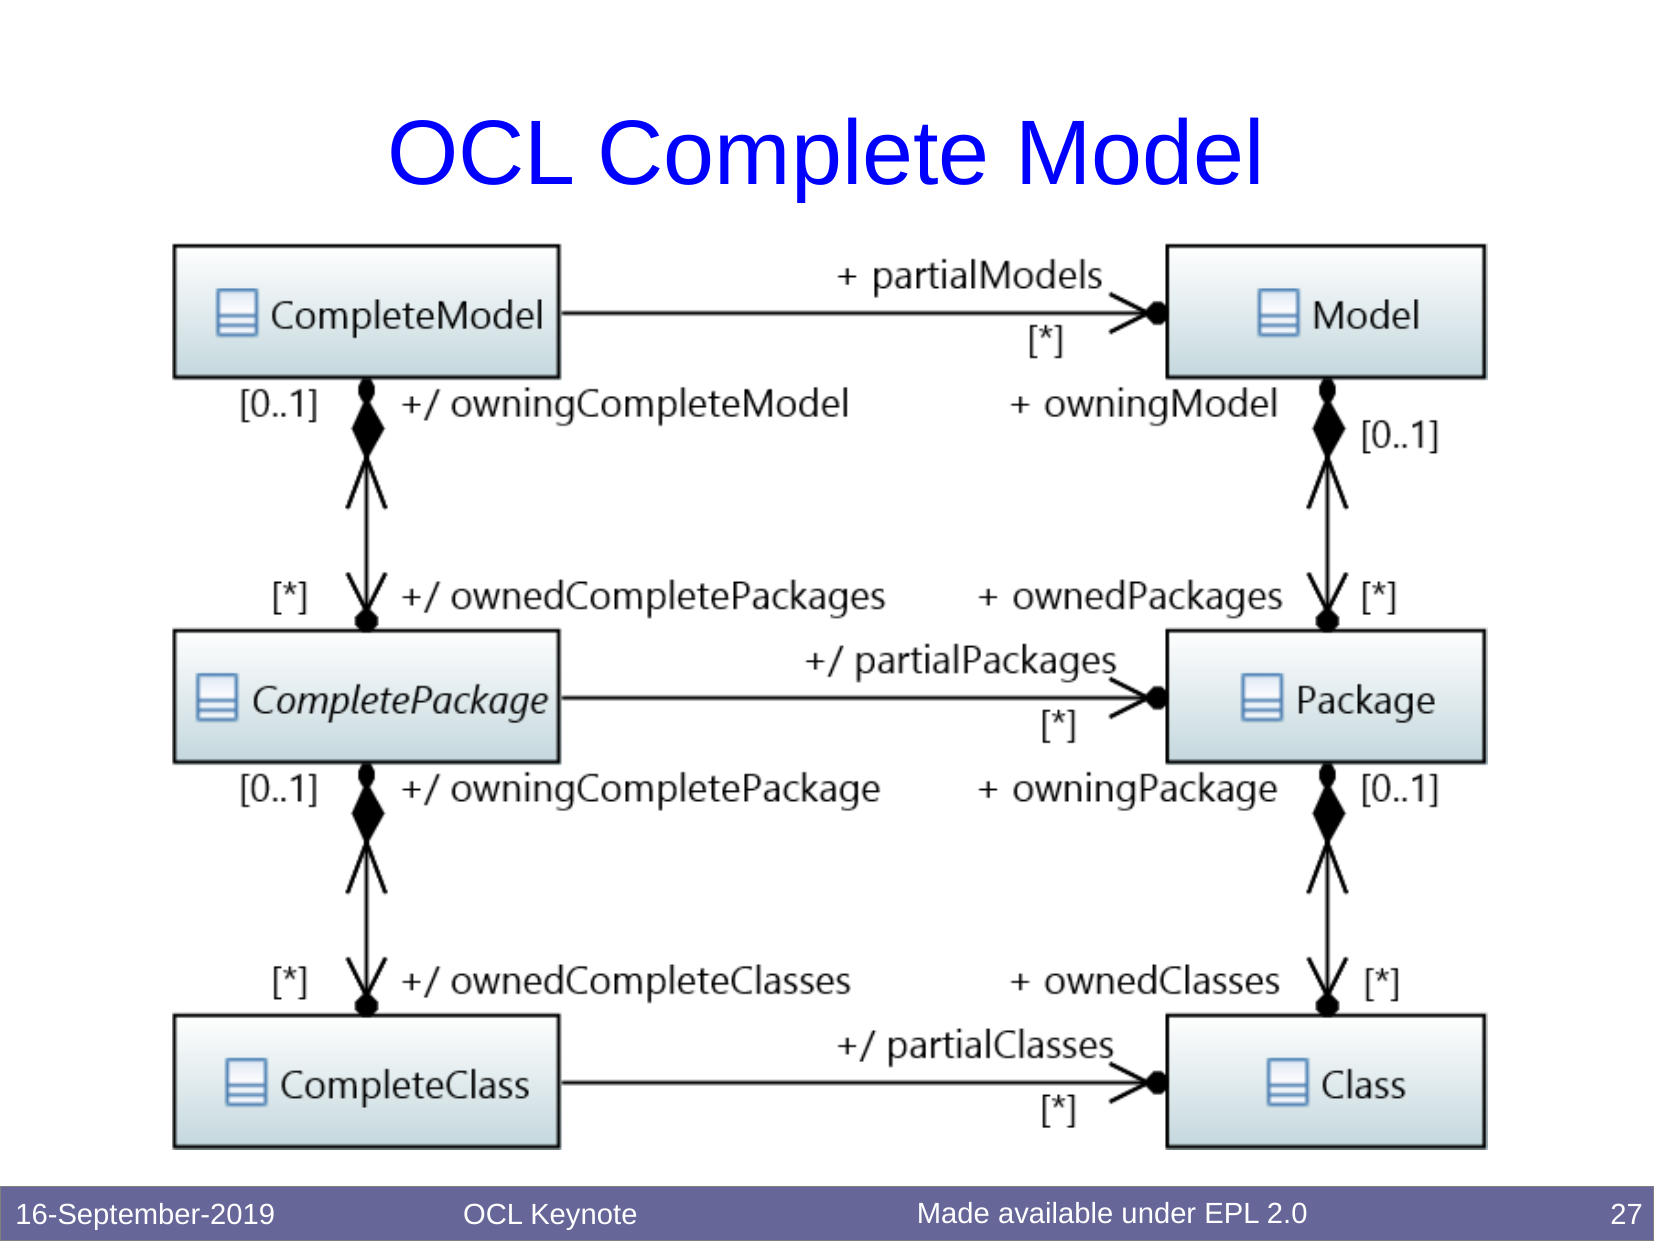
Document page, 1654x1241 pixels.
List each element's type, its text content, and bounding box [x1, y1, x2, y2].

title OCL Complete Model [82, 49, 1571, 257]
picture [172, 243, 1488, 1150]
